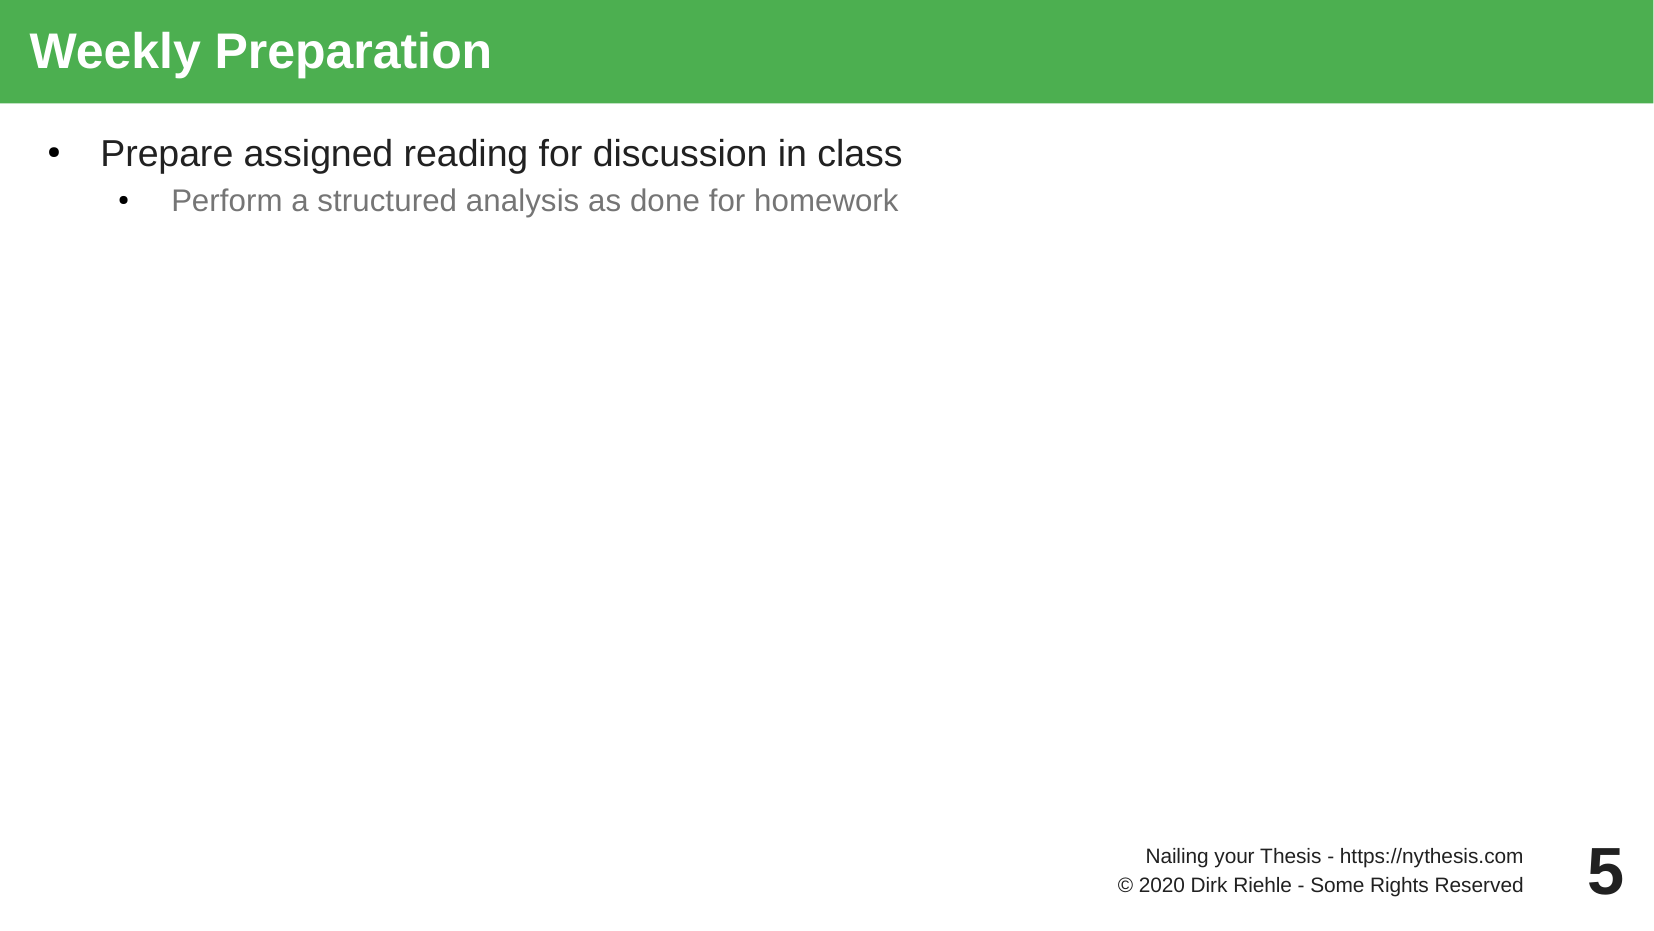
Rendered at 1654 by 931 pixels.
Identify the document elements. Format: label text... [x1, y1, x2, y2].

title Weekly Preparation [0, 0, 1654, 104]
list Prepare assigned reading for discussion in class Perform a structured analysis as done for homework [29, 132, 1625, 813]
